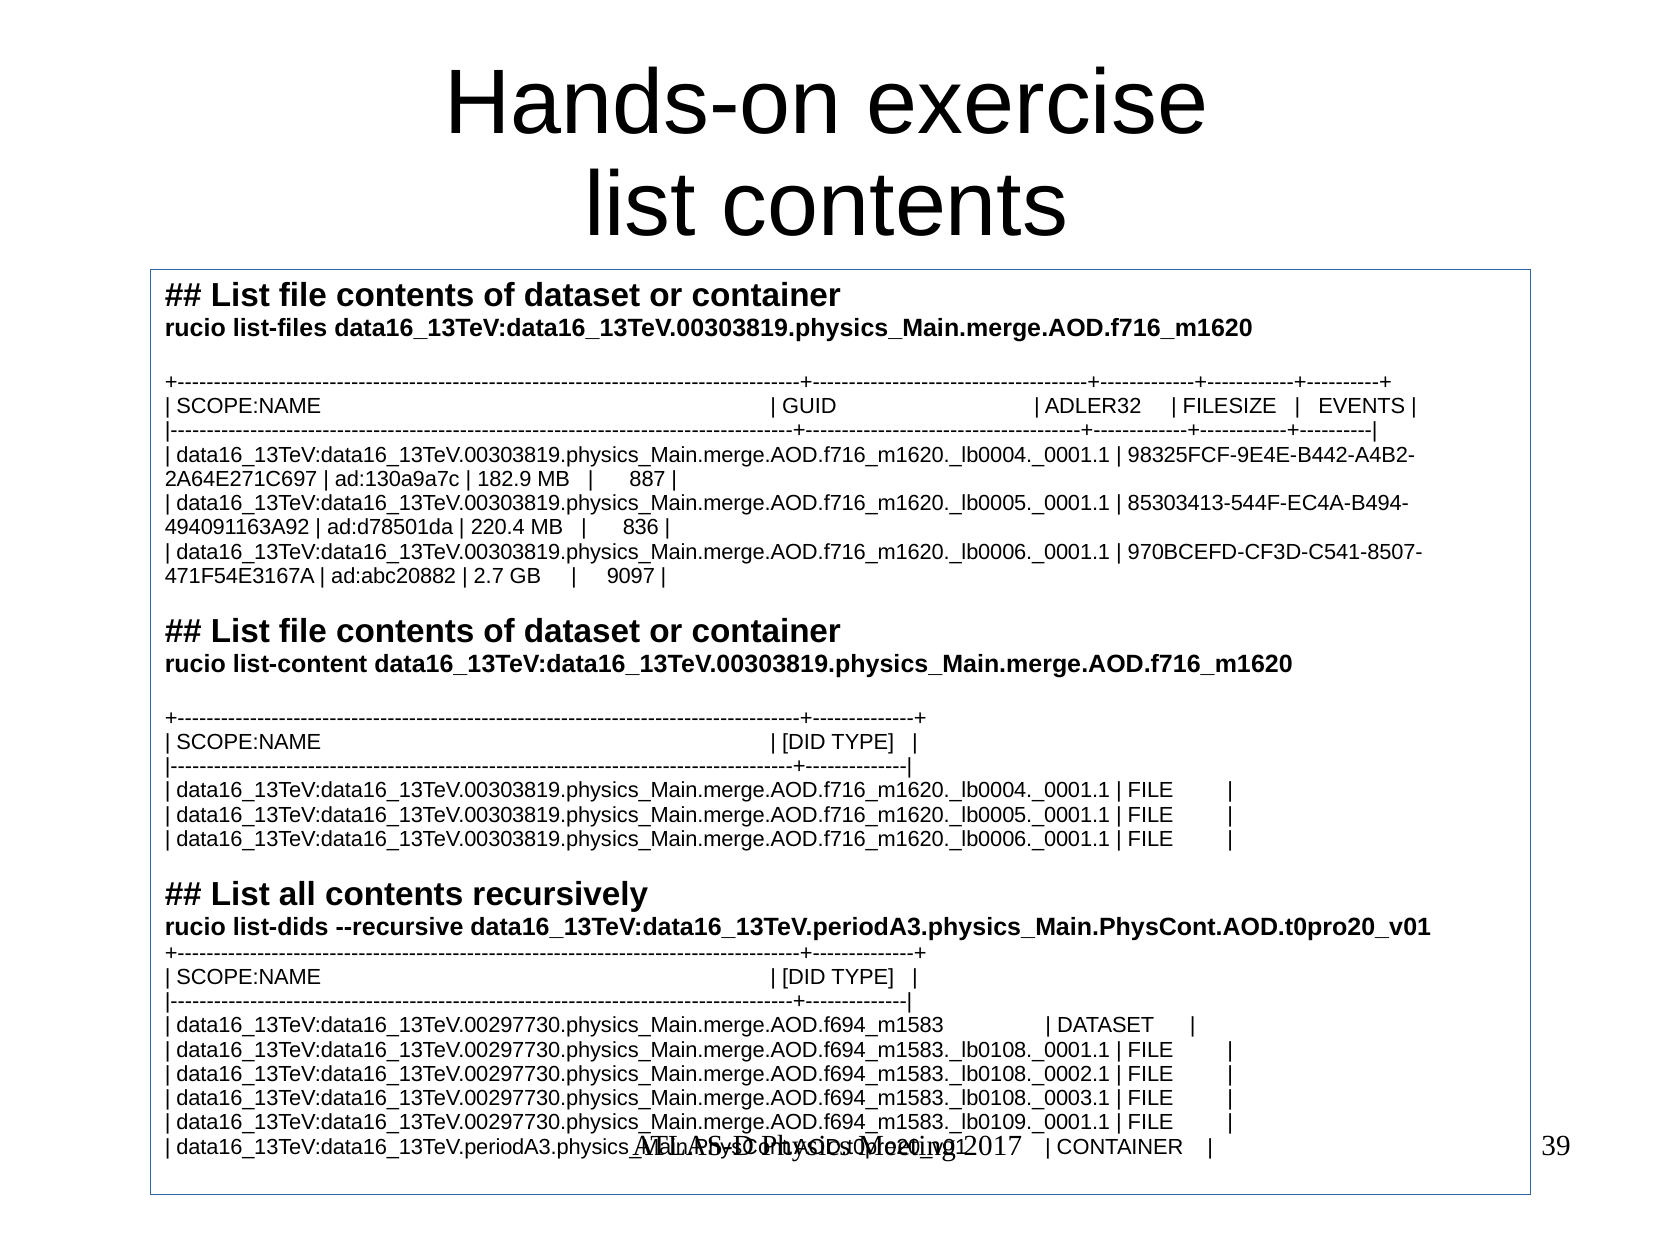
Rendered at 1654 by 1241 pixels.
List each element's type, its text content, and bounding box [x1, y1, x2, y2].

text_box ## List file contents of dataset or container rucio list-files data16_13TeV:data16_13TeV.00303819.physics_Main.merge.AOD.f716_m1620 +--------------------------------------------------------------------------------------+--------------------------------------+-------------+------------+----------+ | SCOPE:NAME | GUID | ADLER32 | FILESIZE | EVENTS | |--------------------------------------------------------------------------------------+--------------------------------------+-------------+------------+----------| | data16_13TeV:data16_13TeV.00303819.physics_Main.merge.AOD.f716_m1620._lb0004._0001.1 | 98325FCF-9E4E-B442-A4B2-2A64E271C697 | ad:130a9a7c | 182.9 MB | 887 | | data16_13TeV:data16_13TeV.00303819.physics_Main.merge.AOD.f716_m1620._lb0005._0001.1 | 85303413-544F-EC4A-B494-494091163A92 | ad:d78501da | 220.4 MB | 836 | | data16_13TeV:data16_13TeV.00303819.physics_Main.merge.AOD.f716_m1620._lb0006._0001.1 | 970BCEFD-CF3D-C541-8507-471F54E3167A | ad:abc20882 | 2.7 GB | 9097 | ## List file contents of dataset or container rucio list-content data16_13TeV:data16_13TeV.00303819.physics_Main.merge.AOD.f716_m1620 +--------------------------------------------------------------------------------------+--------------+ | SCOPE:NAME | [DID TYPE] | |--------------------------------------------------------------------------------------+--------------| | data16_13TeV:data16_13TeV.00303819.physics_Main.merge.AOD.f716_m1620._lb0004._0001.1 | FILE | | data16_13TeV:data16_13TeV.00303819.physics_Main.merge.AOD.f716_m1620._lb0005._0001.1 | FILE | | data16_13TeV:data16_13TeV.00303819.physics_Main.merge.AOD.f716_m1620._lb0006._0001.1 | FILE | ## List all contents recursively rucio list-dids --recursive data16_13TeV:data16_13TeV.periodA3.physics_Main.PhysCont.AOD.t0pro20_v01 +--------------------------------------------------------------------------------------+--------------+ | SCOPE:NAME | [DID TYPE] | |--------------------------------------------------------------------------------------+--------------| | data16_13TeV:data16_13TeV.00297730.physics_Main.merge.AOD.f694_m1583 | DATASET | | data16_13TeV:data16_13TeV.00297730.physics_Main.merge.AOD.f694_m1583._lb0108._0001.1 | FILE | | data16_13TeV:data16_13TeV.00297730.physics_Main.merge.AOD.f694_m1583._lb0108._0002.1 | FILE | | data16_13TeV:data16_13TeV.00297730.physics_Main.merge.AOD.f694_m1583._lb0108._0003.1 | FILE | | data16_13TeV:data16_13TeV.00297730.physics_Main.merge.AOD.f694_m1583._lb0109._0001.1 | FILE | | data16_13TeV:data16_13TeV.periodA3.physics_Main.PhysCont.AOD.t0pro20_v01 | CONTAINER | [150, 269, 1531, 1195]
title Hands-on exercise list contents [82, 49, 1571, 257]
